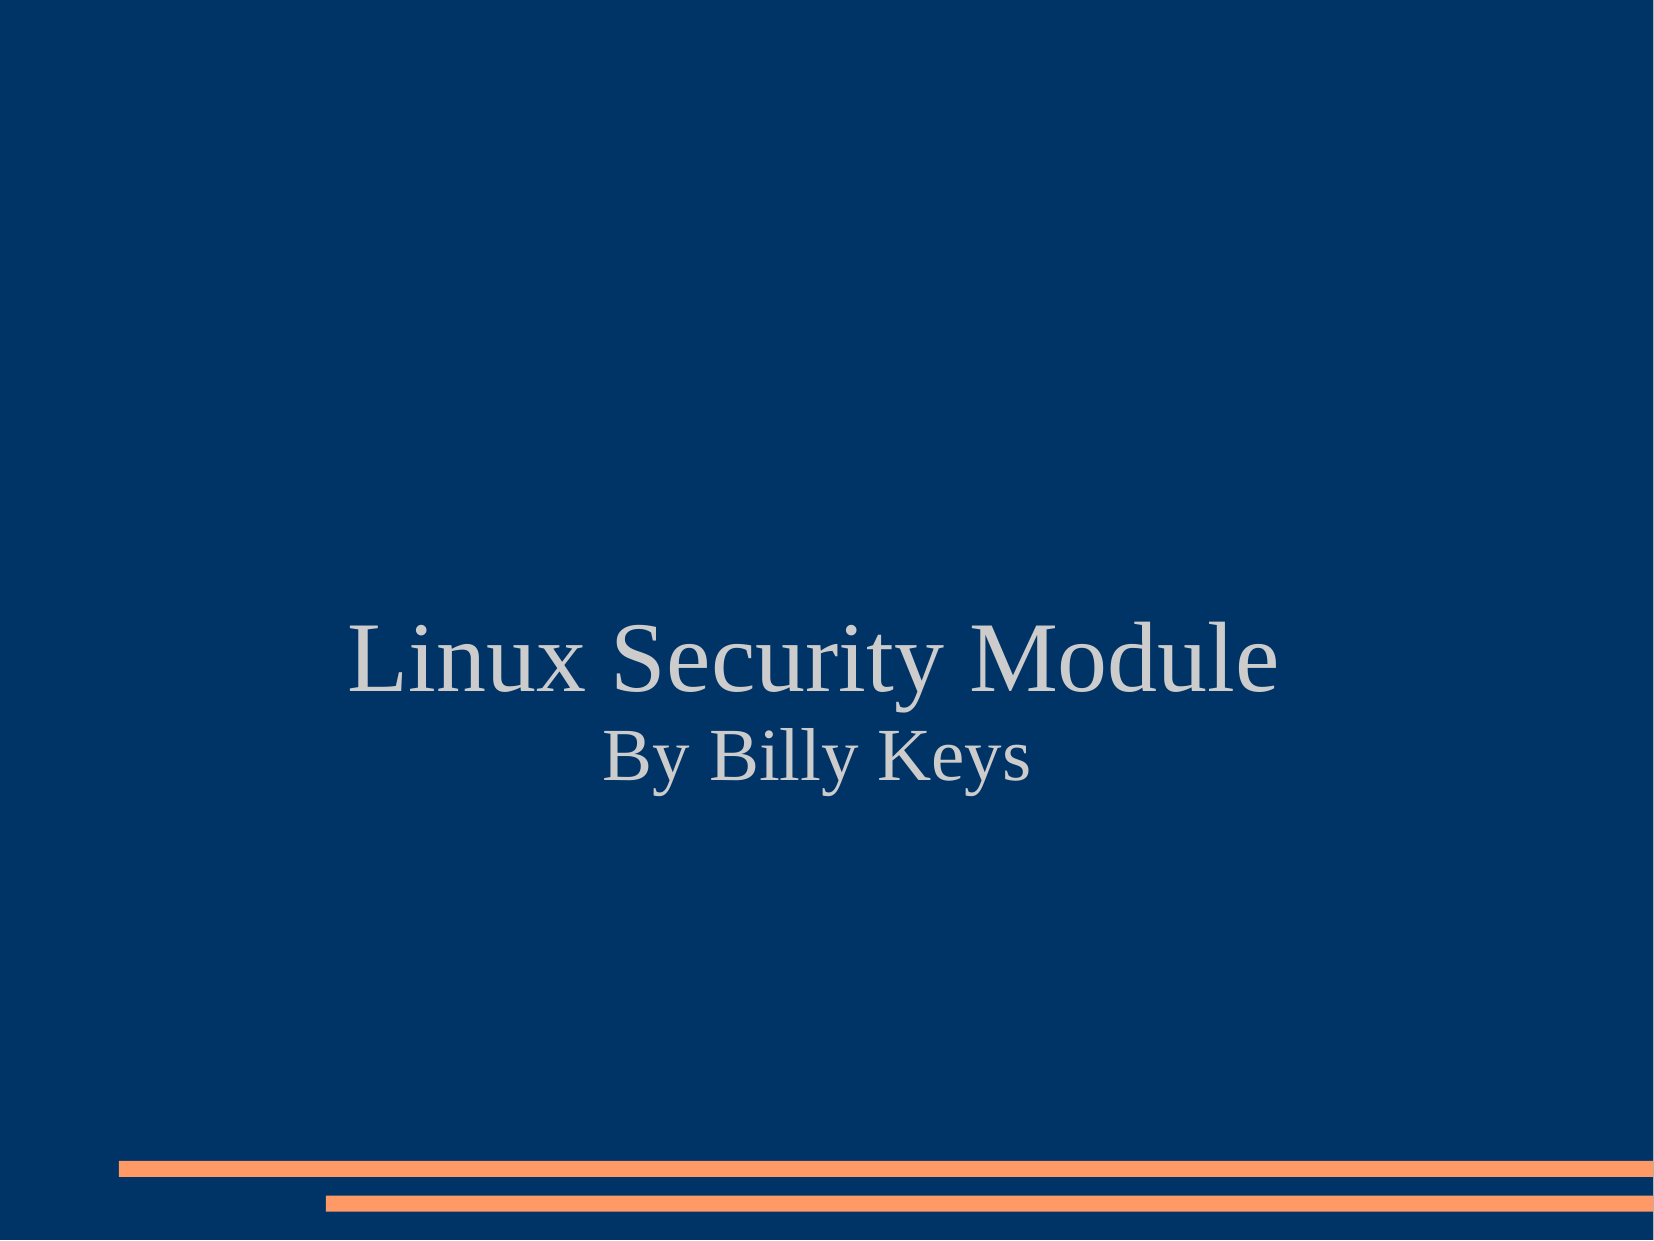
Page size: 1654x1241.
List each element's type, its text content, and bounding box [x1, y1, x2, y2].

subtitle Linux Security Module By Billy Keys [82, 290, 1571, 1109]
